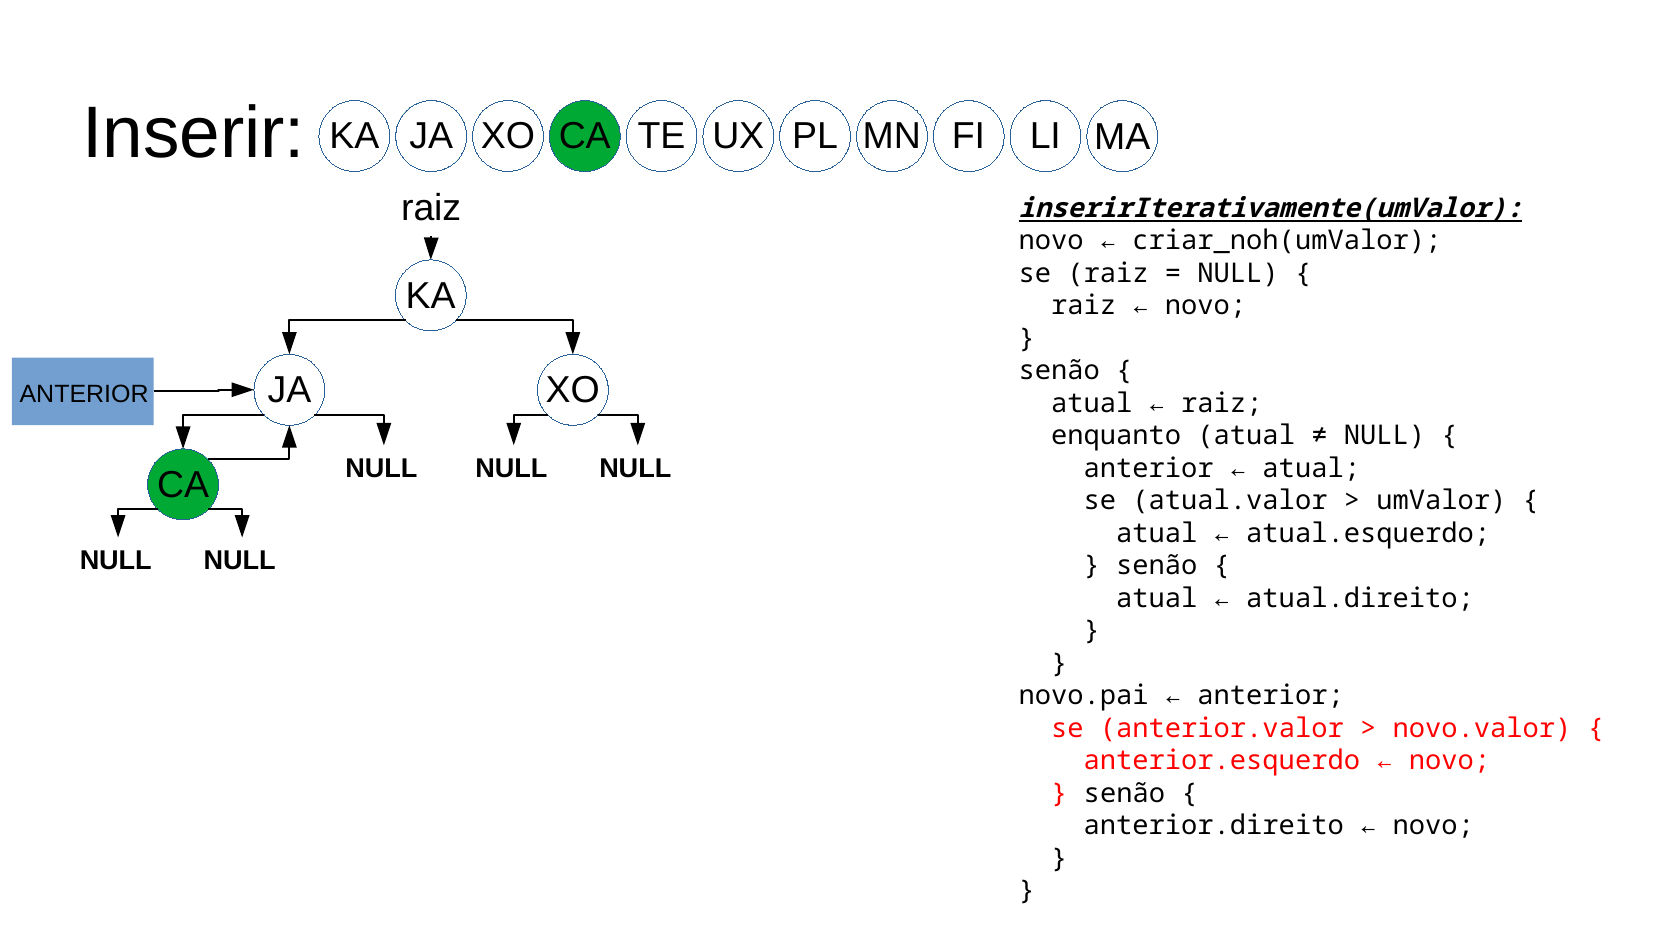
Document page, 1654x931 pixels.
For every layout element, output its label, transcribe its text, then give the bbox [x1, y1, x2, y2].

text_box UX [702, 100, 769, 172]
text_box NULL [460, 445, 567, 491]
text_box LI [1010, 100, 1081, 172]
text_box MN [856, 100, 928, 172]
text_box FI [933, 100, 1005, 172]
text_box KA [395, 259, 467, 331]
text_box MA [1086, 100, 1158, 172]
text_box KA [318, 100, 390, 172]
text_box XO [472, 100, 544, 172]
text_box CA [549, 100, 621, 172]
text_box TE [626, 100, 697, 172]
text_box NULL [188, 537, 296, 583]
text_box JA [395, 100, 467, 172]
text_box raiz [386, 179, 477, 237]
text_box XO [537, 354, 609, 426]
text_box JA [253, 354, 325, 426]
text_box PL [784, 100, 851, 172]
title Inserir: [82, 54, 1571, 211]
text_box [11, 415, 154, 426]
text_box NULL [64, 537, 172, 583]
text_box CA [147, 448, 219, 520]
text_box inserirIterativamente(umValor): novo ← criar_noh(umValor); se (raiz = NULL) { raiz ← novo; } senão { atual ← raiz; enquanto (atual ≠ NULL) { anterior ← atual; se (atual.valor > umValor) { atual ← atual.esquerdo; } senão { atual ← atual.direito; } } novo.pai ← anterior; se (anterior.valor > novo.valor) { anterior.esquerdo ← novo; } senão { anterior.direito ← novo; } } [1003, 182, 1654, 931]
text_box NULL [584, 445, 691, 491]
text_box ANTERIOR [4, 372, 166, 415]
text_box NULL [330, 445, 438, 491]
text_box [744, 118, 786, 212]
text_box [11, 357, 154, 372]
